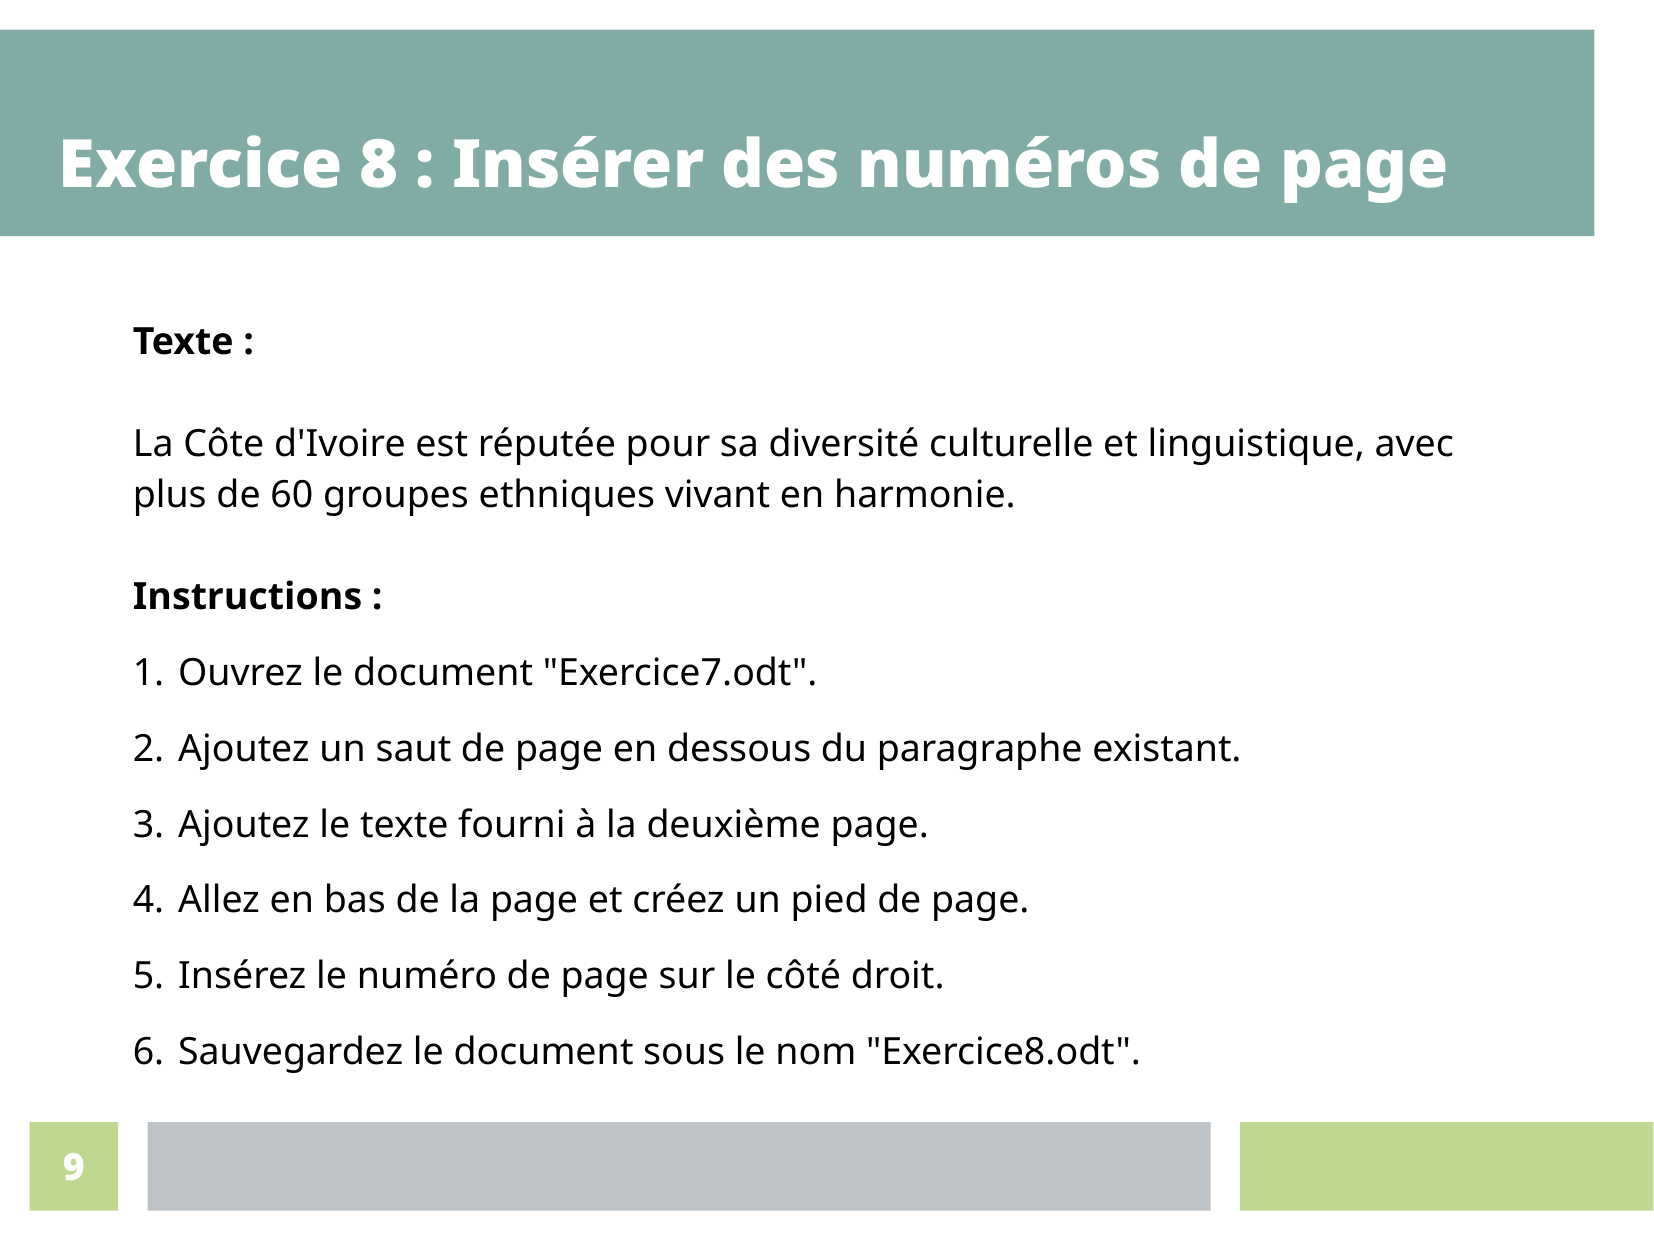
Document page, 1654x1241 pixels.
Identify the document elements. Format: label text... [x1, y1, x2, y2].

title Exercice 8 : Insérer des numéros de page [59, 59, 1595, 207]
text_box Texte : La Côte d'Ivoire est réputée pour sa diversité culturelle et linguistique, avec plus de 60 groupes ethniques vivant en harmonie. Instructions : Ouvrez le document "Exercice7.odt". Ajoutez un saut de page en dessous du paragraphe existant. Ajoutez le texte fourni à la deuxième page. Allez en bas de la page et créez un pied de page. Insérez le numéro de page sur le côté droit. Sauvegardez le document sous le nom "Exercice8.odt". [118, 307, 1536, 1084]
